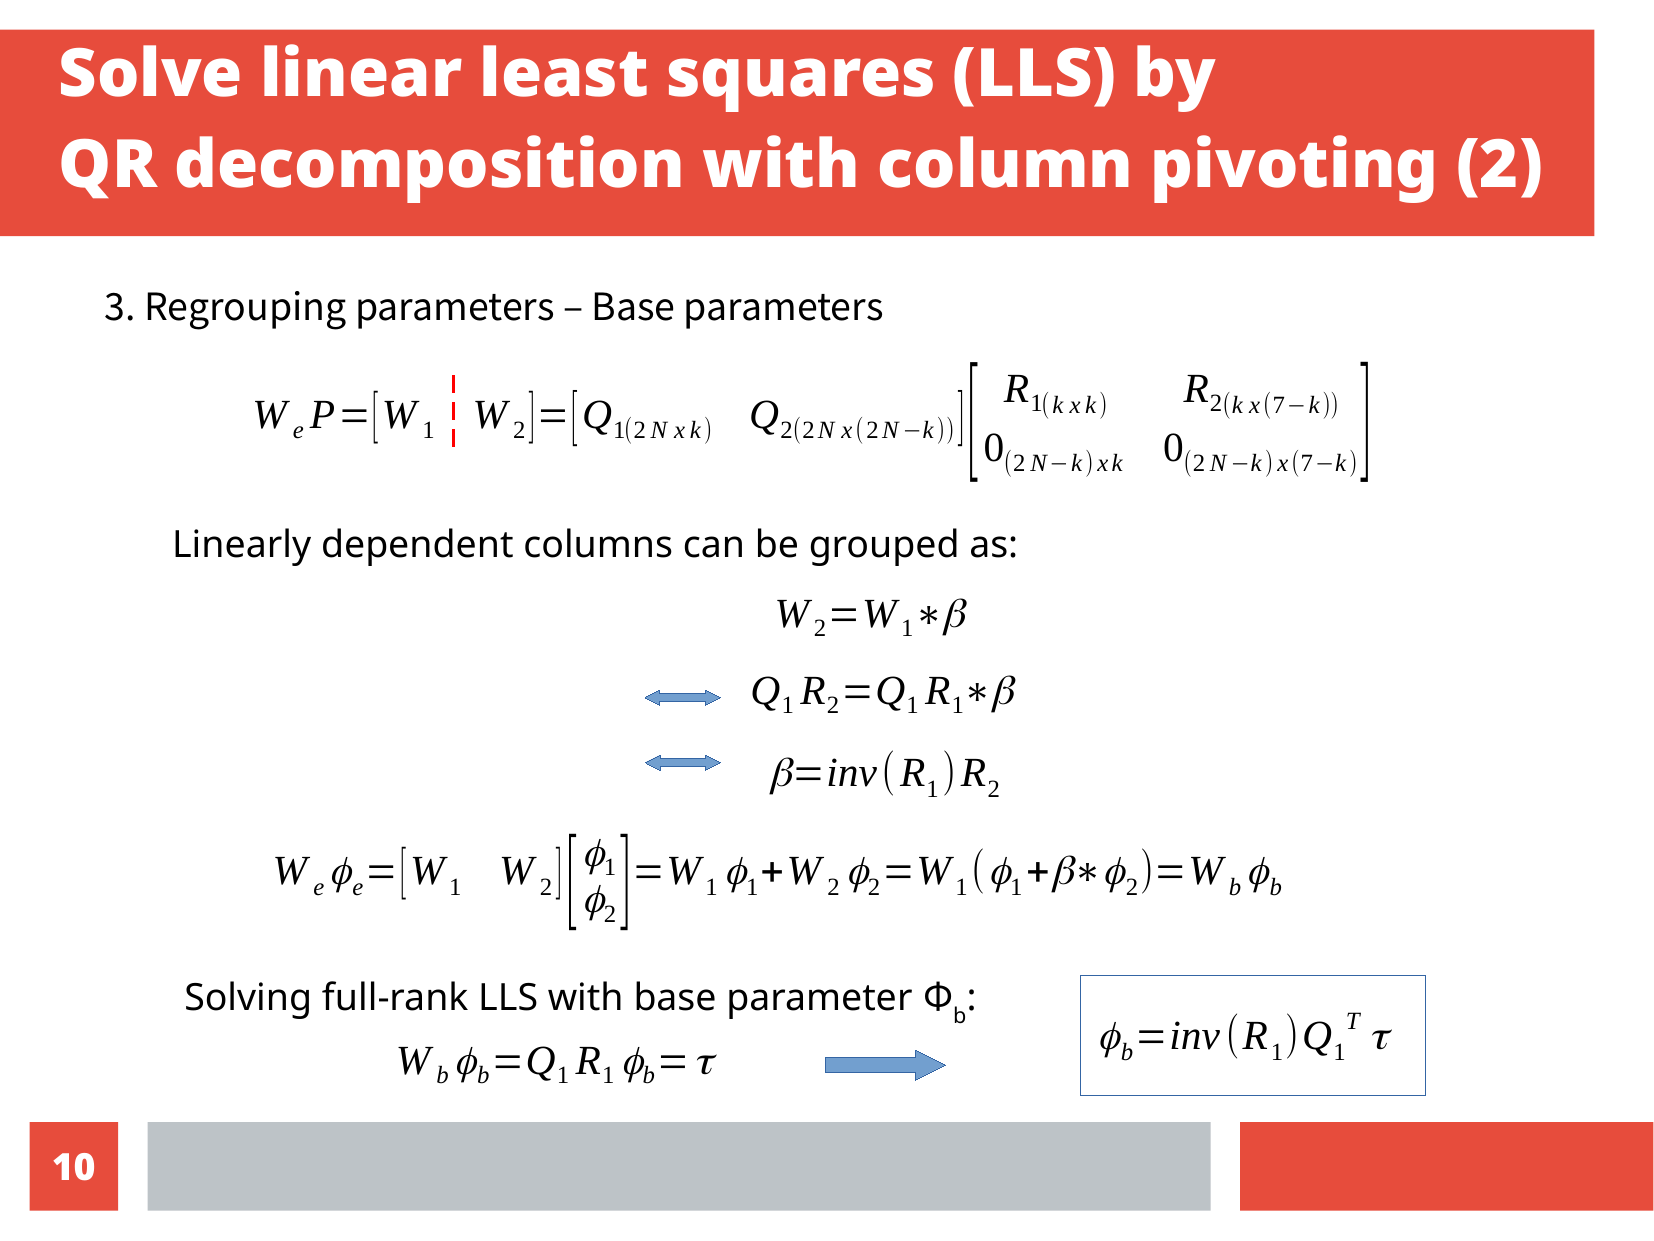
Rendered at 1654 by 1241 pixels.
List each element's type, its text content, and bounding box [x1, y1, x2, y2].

text_box [825, 1050, 946, 1081]
chart [762, 748, 1007, 802]
chart [266, 831, 1289, 933]
title Solve linear least squares (LLS) by QR decomposition with column pivoting (2) [59, 59, 1595, 207]
text_box Solving full-rank LLS with base parameter Φb: [169, 960, 992, 1038]
text_box [645, 690, 721, 706]
text_box [645, 755, 721, 771]
text_box [1080, 975, 1426, 1096]
text_box Linearly dependent columns can be grouped as: [157, 510, 1044, 576]
text_box 3. Regrouping parameters – Base parameters [90, 270, 1516, 448]
chart [744, 666, 1020, 719]
chart [246, 360, 1378, 485]
chart [768, 589, 970, 642]
chart [389, 1038, 721, 1089]
